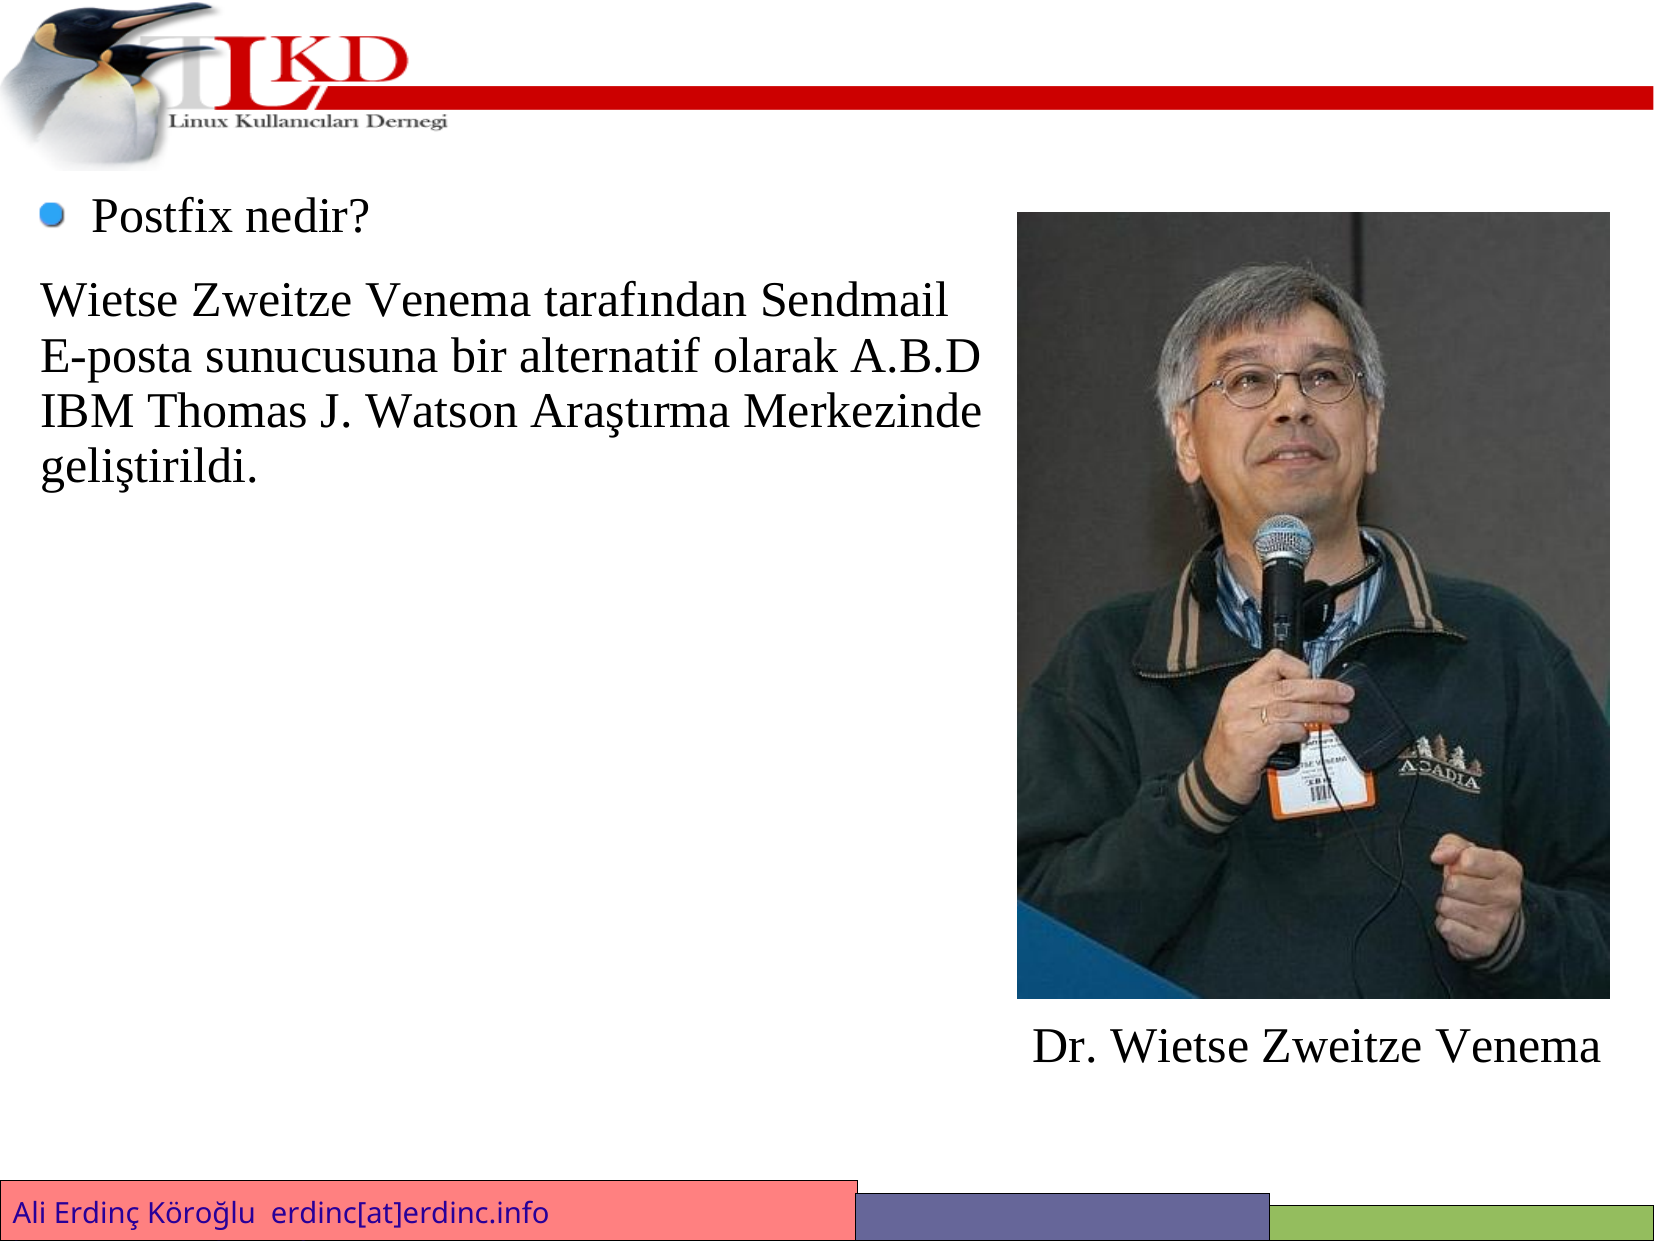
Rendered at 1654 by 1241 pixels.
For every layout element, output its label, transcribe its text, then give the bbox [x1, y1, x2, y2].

picture [1017, 212, 1610, 999]
text_box Ali Erdinç Köroğlu erdinc[at]erdinc.info http://www.erdinc.info [12, 1192, 852, 1232]
text_box [0, 1180, 1654, 1241]
picture [0, 0, 1654, 172]
text_box Dr. Wietse Zweitze Venema [1032, 1017, 1603, 1079]
text_box Postfix nedir? [38, 188, 372, 250]
text_box Wietse Zweitze Venema tarafından Sendmail E-posta sunucusuna bir alternatif olarak A.B.D IBM Thomas J. Watson Araştırma Merkezinde geliştirildi. [40, 272, 984, 517]
